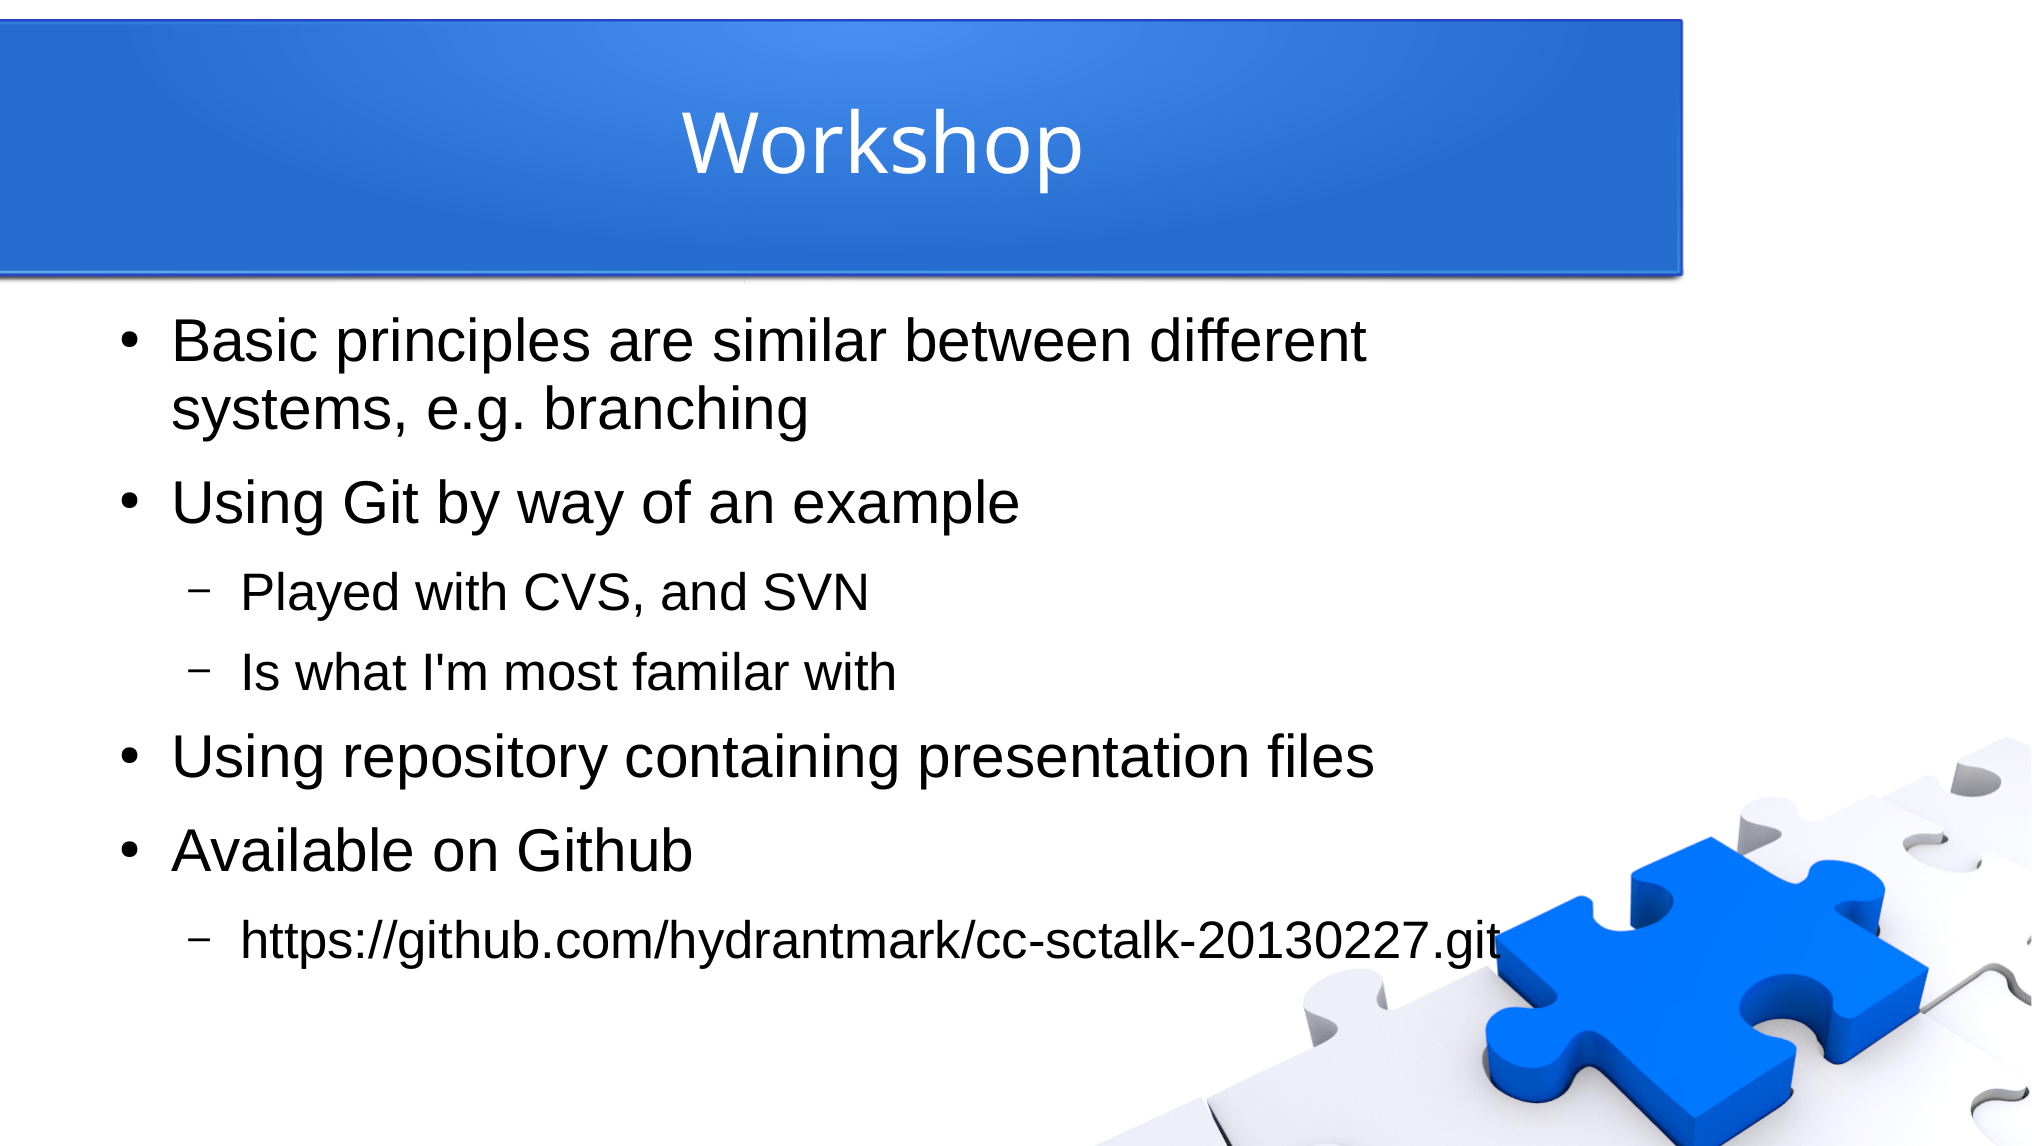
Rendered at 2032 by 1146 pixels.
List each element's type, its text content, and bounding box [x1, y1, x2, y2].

list Basic principles are similar between different systems, e.g. branching Using Git by way of an example Played with CVS, and SVN Is what I'm most familar with Using repository containing presentation files Available on Github https://github.com/hydrantmark/cc-sctalk-20130227.git [101, 307, 1619, 972]
picture [0, 19, 1689, 284]
title Workshop [101, 45, 1666, 237]
picture [1071, 605, 2032, 1146]
